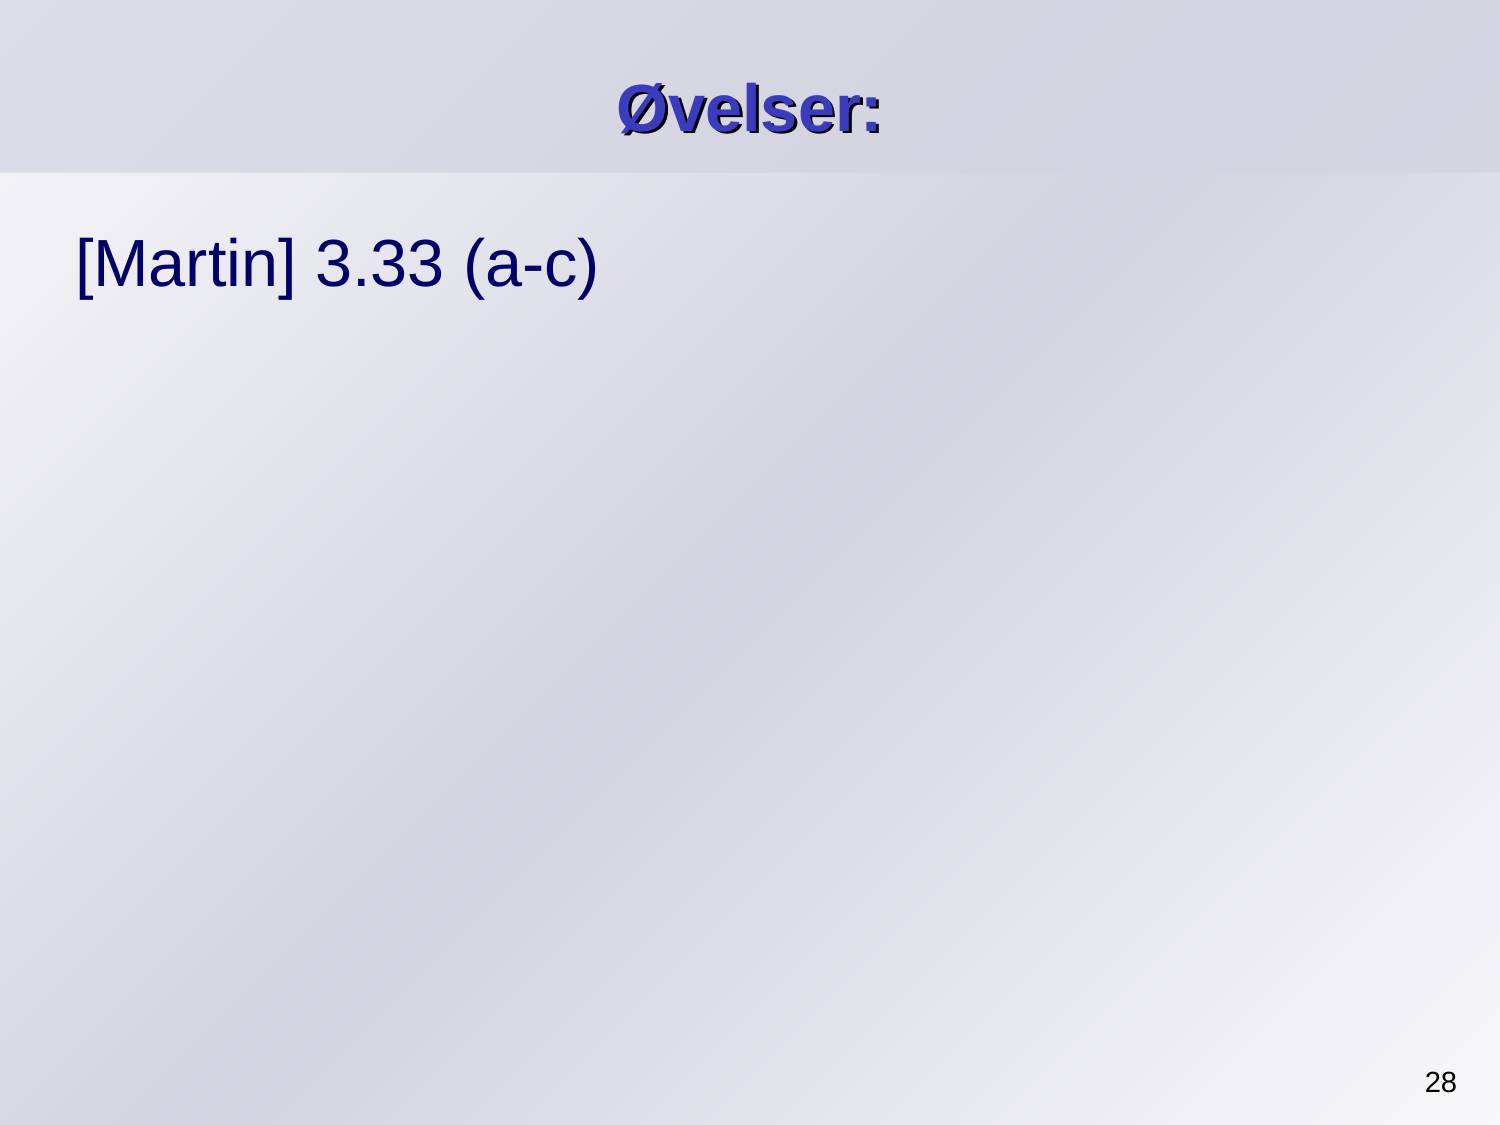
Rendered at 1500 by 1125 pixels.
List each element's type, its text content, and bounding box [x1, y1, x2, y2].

list [Martin] 3.33 (a-c) [74, 208, 1459, 1048]
title Øvelser: [75, 24, 1426, 173]
